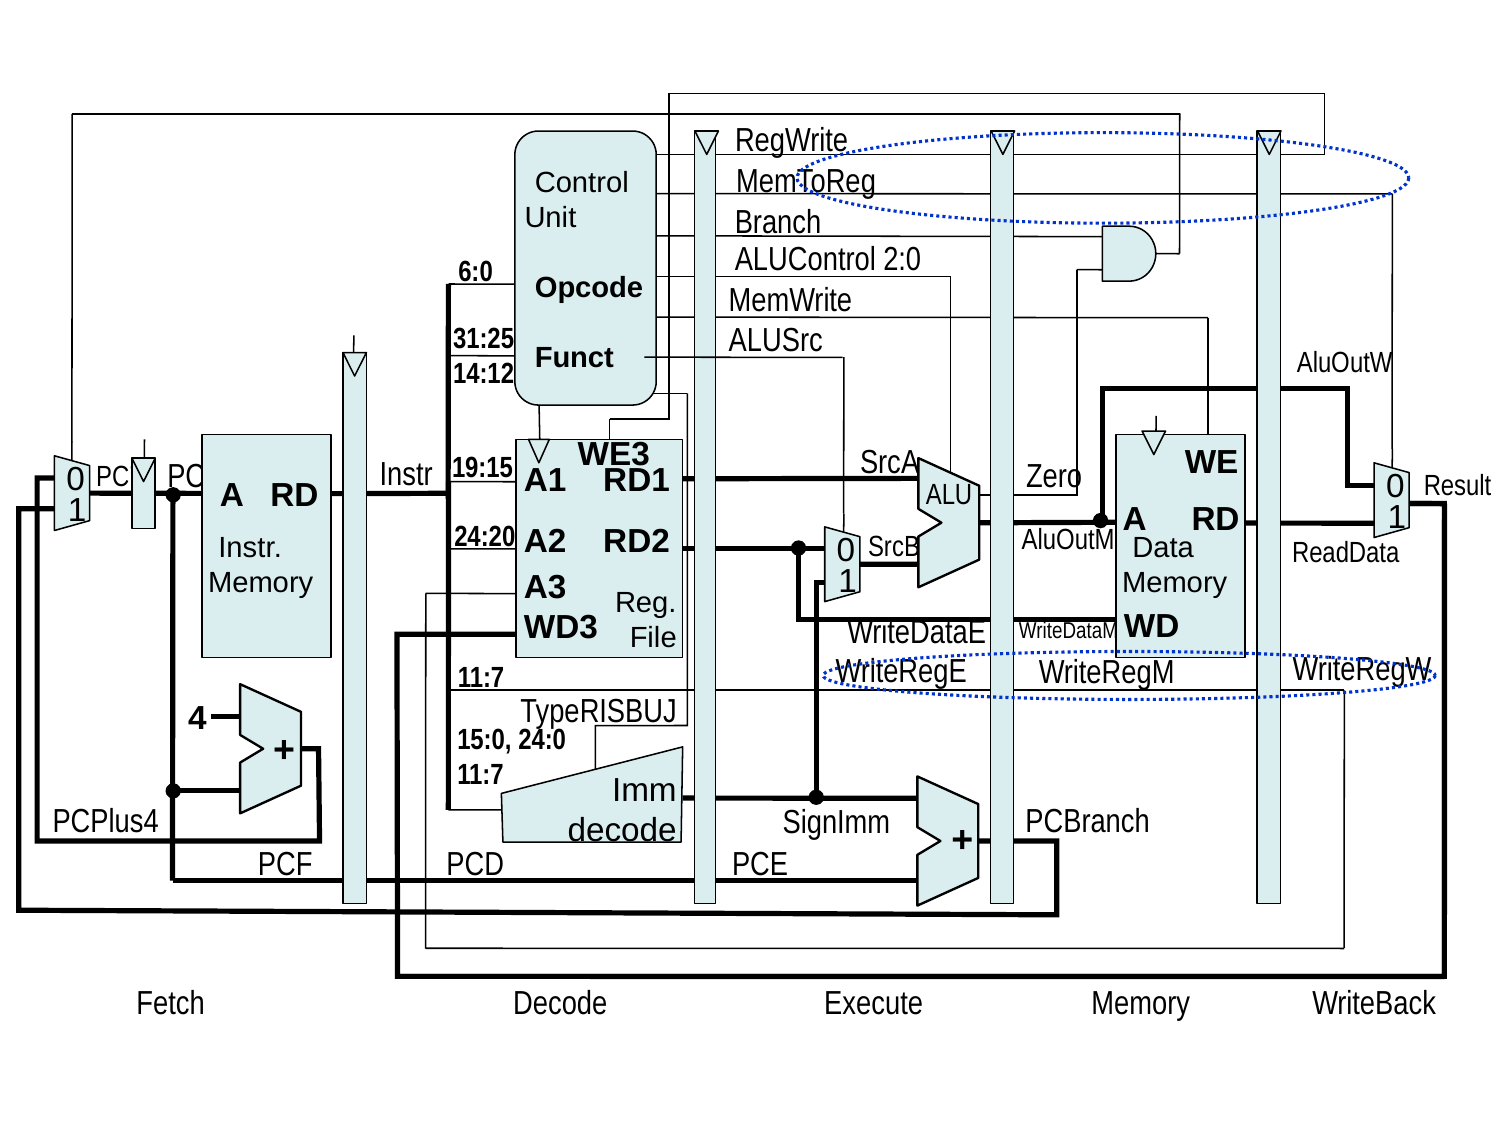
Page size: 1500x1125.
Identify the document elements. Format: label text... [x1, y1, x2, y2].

text_box 1 [820, 553, 863, 606]
text_box [917, 776, 979, 836]
text_box ALU [909, 469, 979, 517]
text_box RegWrite [717, 112, 855, 165]
text_box WriteBack [1294, 975, 1443, 1028]
text_box A3 WD3 [506, 558, 610, 651]
text_box Instr [367, 446, 439, 499]
text_box Instr. Memory [202, 520, 332, 658]
text_box 0 [818, 522, 862, 575]
text_box PCF [240, 836, 319, 889]
text_box [131, 458, 156, 529]
text_box [918, 458, 943, 469]
text_box [694, 130, 719, 356]
text_box [1093, 513, 1108, 528]
text_box WriteRegE [817, 642, 974, 695]
text_box [528, 439, 550, 463]
text_box TypeRISBUJ [511, 683, 684, 689]
text_box 4 [161, 688, 222, 745]
text_box WriteDataM [1004, 609, 1125, 649]
text_box TypeRISBUJ [502, 691, 684, 735]
text_box Memory [1073, 975, 1197, 1028]
text_box WriteDataE [829, 604, 993, 657]
text_box PC [149, 448, 202, 501]
text_box 0 [1368, 458, 1411, 510]
text_box 6:0 [442, 245, 499, 293]
text_box WD [1106, 598, 1199, 651]
text_box + [253, 719, 313, 777]
text_box [240, 754, 302, 814]
text_box ALUSrc [722, 312, 877, 364]
text_box [990, 130, 1015, 904]
text_box [166, 487, 181, 502]
text_box [1142, 431, 1166, 455]
text_box 1 [1369, 489, 1413, 542]
text_box SrcA [842, 434, 926, 487]
text_box [1102, 226, 1156, 282]
text_box AluOutW [1280, 337, 1399, 384]
text_box A RD [202, 467, 332, 520]
text_box 0 [48, 451, 91, 503]
text_box [342, 352, 367, 904]
text_box Data Memory [1116, 543, 1246, 658]
text_box PCBranch [1014, 793, 1157, 846]
text_box WE [1167, 434, 1250, 487]
text_box WriteRegM [1020, 644, 1181, 697]
text_box WriteRegW [1274, 641, 1438, 694]
text_box [240, 684, 302, 743]
text_box [694, 358, 716, 904]
text_box A RD [1104, 490, 1256, 543]
text_box PCE [714, 836, 795, 888]
text_box Instr. Memory [202, 434, 332, 467]
text_box Reg. File [516, 505, 683, 513]
text_box 19:15 [436, 442, 445, 490]
text_box [1257, 130, 1282, 904]
text_box 0 [70, 469, 80, 482]
text_box Branch [716, 193, 828, 231]
text_box PCPlus4 [34, 793, 166, 846]
text_box 1 [50, 482, 93, 535]
text_box Fetch [118, 975, 211, 1028]
text_box ALUControl 2:0 [716, 231, 928, 284]
text_box WE3 [559, 426, 666, 478]
text_box AluOutM [1014, 514, 1116, 562]
text_box 11:7 [441, 652, 511, 700]
text_box 19:15 [451, 442, 516, 490]
text_box 0 [1390, 476, 1400, 489]
text_box 0 [840, 540, 850, 553]
text_box ReadData [1281, 527, 1406, 575]
text_box A1 RD1 [506, 452, 683, 505]
text_box A2 RD2 [506, 513, 683, 566]
text_box [918, 485, 980, 588]
text_box MemToReg [718, 152, 883, 205]
text_box Control Unit Opcode Funct [514, 131, 657, 406]
text_box [917, 846, 979, 906]
text_box [166, 783, 181, 798]
text_box + [932, 808, 990, 866]
text_box SrcB [851, 521, 927, 569]
text_box Data Memory [1116, 434, 1246, 490]
text_box Imm decode [501, 746, 683, 843]
text_box 15:0, 24:0 11:7 [441, 714, 573, 797]
text_box SignImm [764, 793, 897, 846]
text_box 31:25 14:12 [437, 313, 519, 396]
text_box [809, 790, 824, 805]
text_box PC [189, 466, 202, 485]
text_box PCD [428, 836, 511, 888]
text_box Reg. File [666, 439, 683, 452]
text_box Reg. File [516, 566, 683, 658]
text_box Zero [1014, 448, 1089, 501]
text_box Reg. File [545, 439, 559, 452]
text_box 24:20 [438, 511, 516, 558]
text_box Decode [495, 975, 614, 1028]
text_box [791, 541, 806, 555]
text_box MemWrite [722, 271, 877, 312]
text_box Result [1411, 460, 1498, 508]
text_box PC’ [91, 451, 141, 499]
text_box Execute [806, 975, 930, 1028]
text_box Reg. File [516, 439, 533, 452]
